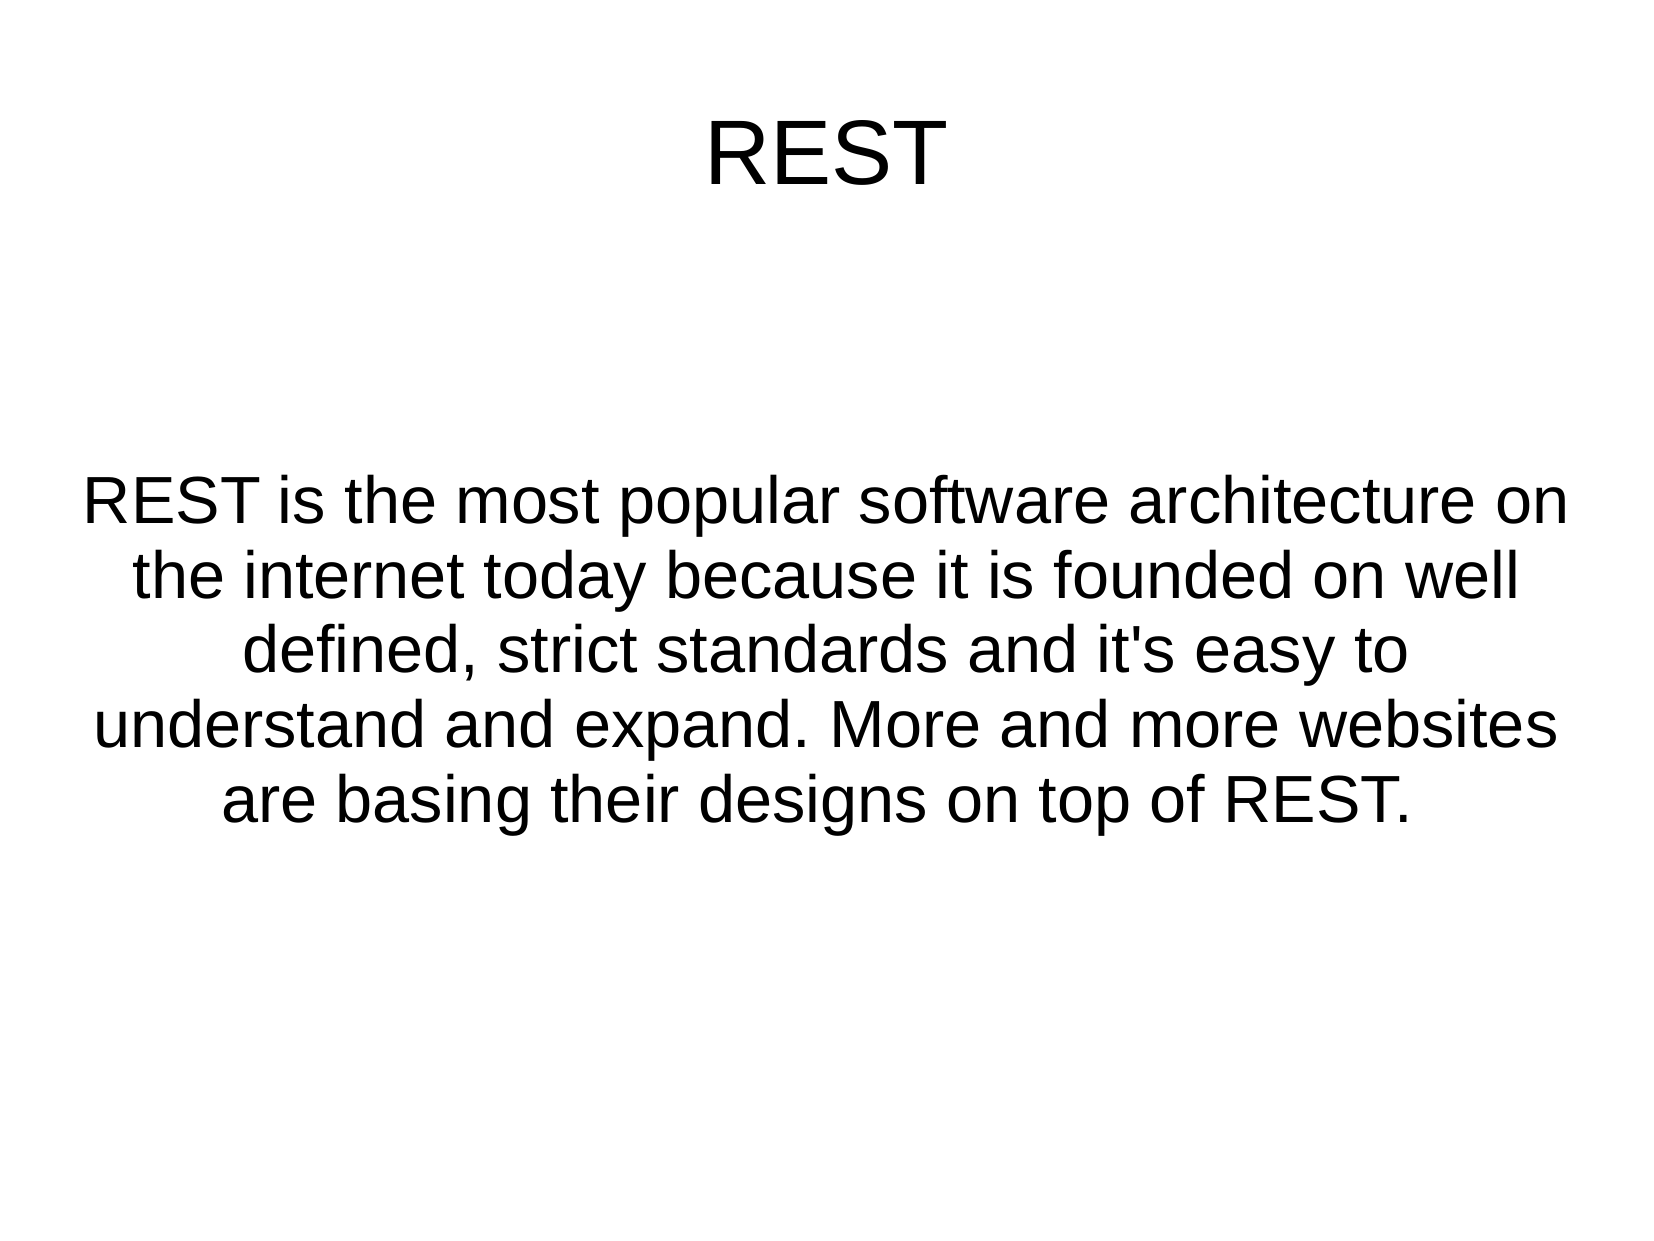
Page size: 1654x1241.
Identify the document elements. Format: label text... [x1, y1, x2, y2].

subtitle REST is the most popular software architecture on the internet today because it is founded on well defined, strict standards and it's easy to understand and expand. More and more websites are basing their designs on top of REST. [82, 290, 1571, 1010]
title REST [82, 49, 1571, 257]
